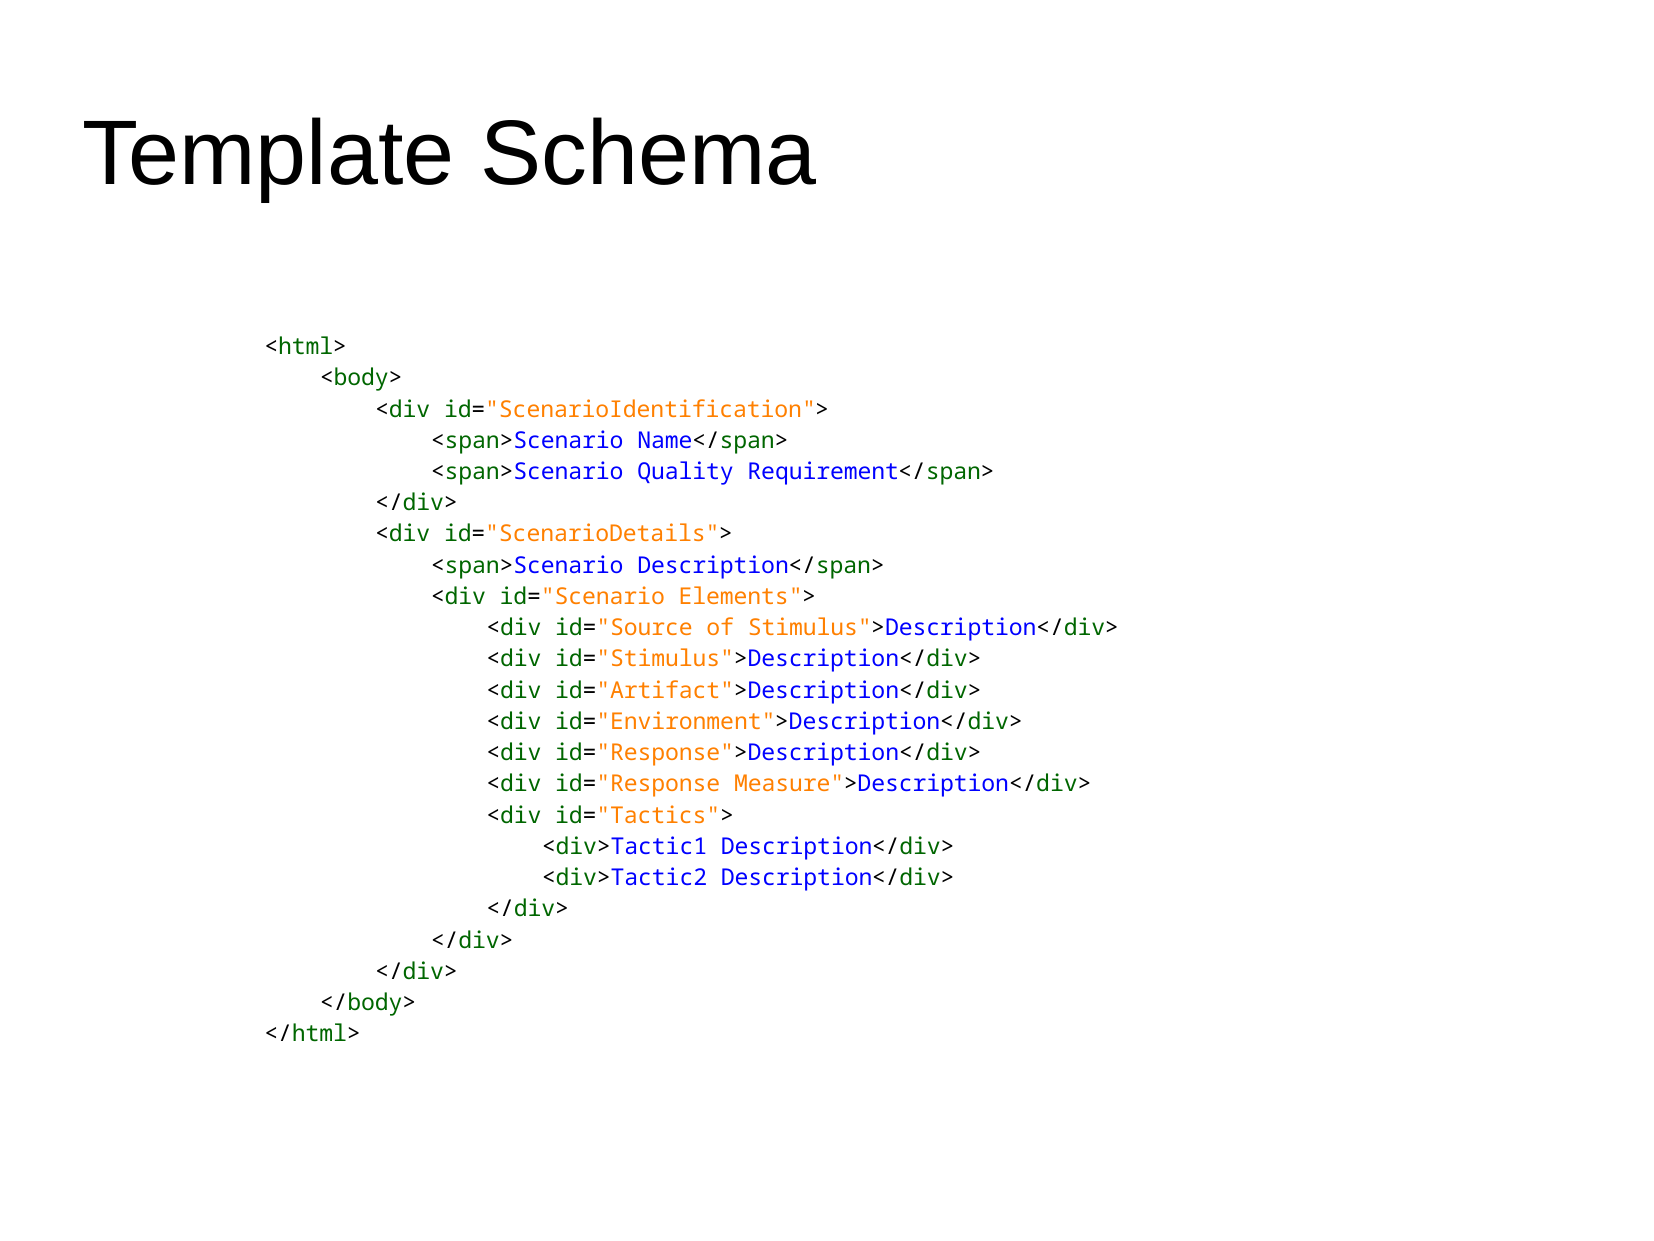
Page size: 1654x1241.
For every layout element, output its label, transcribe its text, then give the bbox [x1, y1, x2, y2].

list <html> <body> <div id="ScenarioIdentification"> <span>Scenario Name</span> <span>Scenario Quality Requirement</span> </div> <div id="ScenarioDetails"> <span>Scenario Description</span> <div id="Scenario Elements"> <div id="Source of Stimulus">Description</div> <div id="Stimulus">Description</div> <div id="Artifact">Description</div> <div id="Environment">Description</div> <div id="Response">Description</div> <div id="Response Measure">Description</div> <div id="Tactics"> <div>Tactic1 Description</div> <div>Tactic2 Description</div> </div> </div> </div> </body> </html> [264, 330, 1390, 1050]
title Template Schema [82, 49, 1571, 257]
